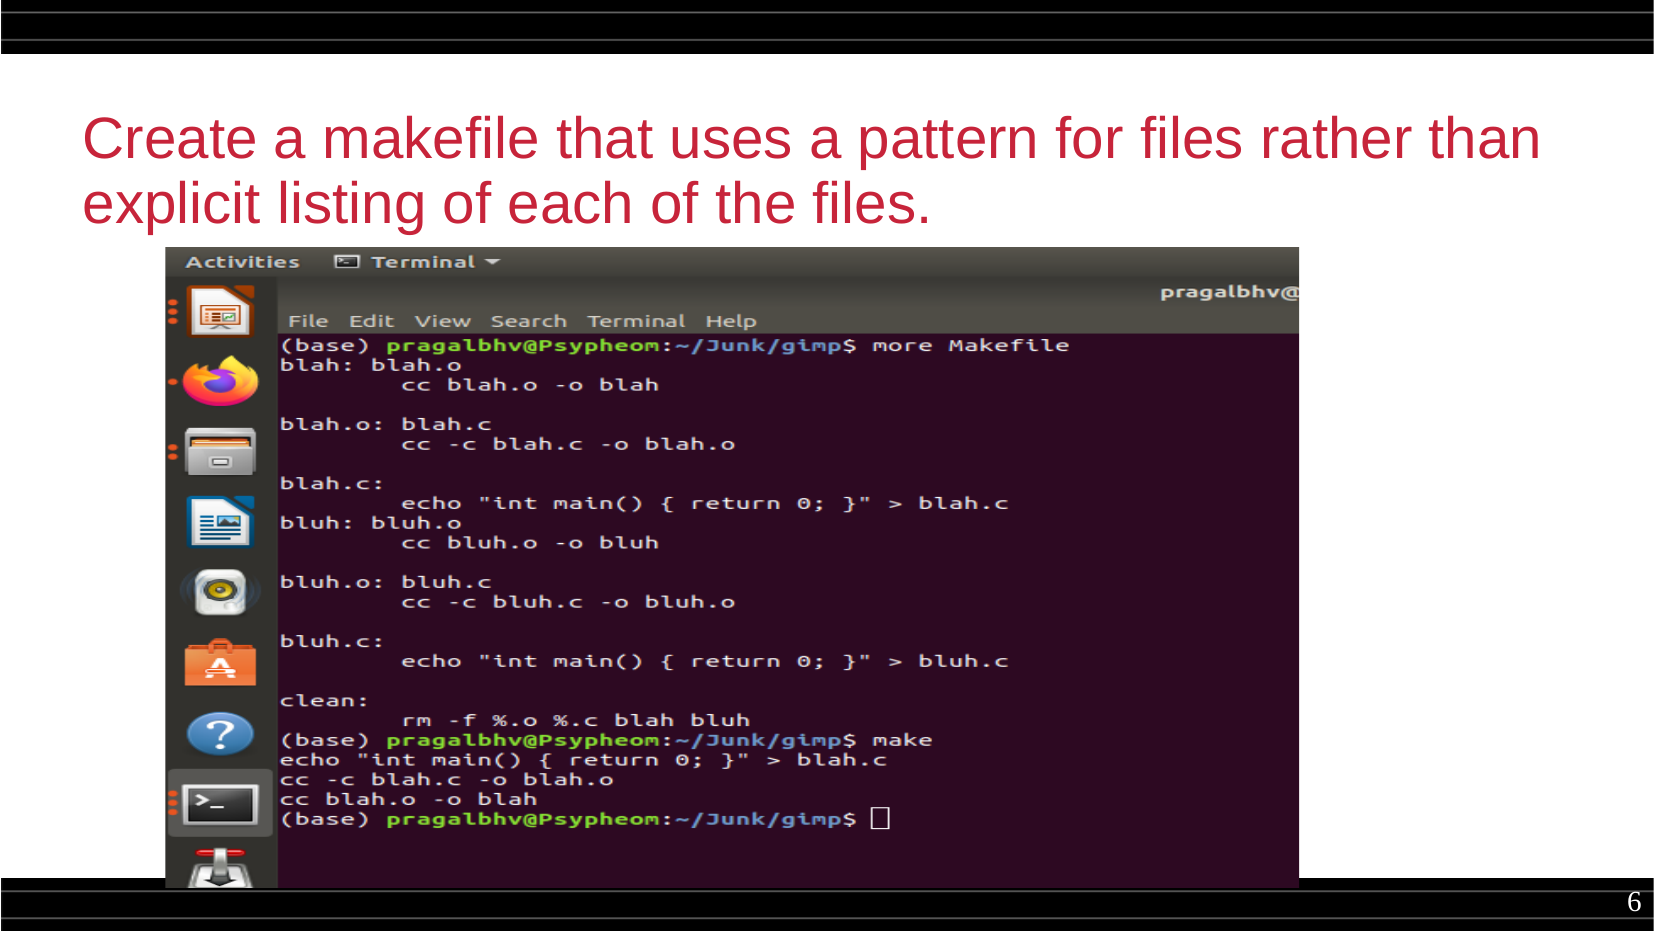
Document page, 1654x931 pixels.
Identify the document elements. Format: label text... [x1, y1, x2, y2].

picture [1, 247, 1654, 931]
title Create a makefile that uses a pattern for files rather than explicit listing of each of the files. [82, 92, 1571, 248]
picture [1, 0, 1654, 54]
